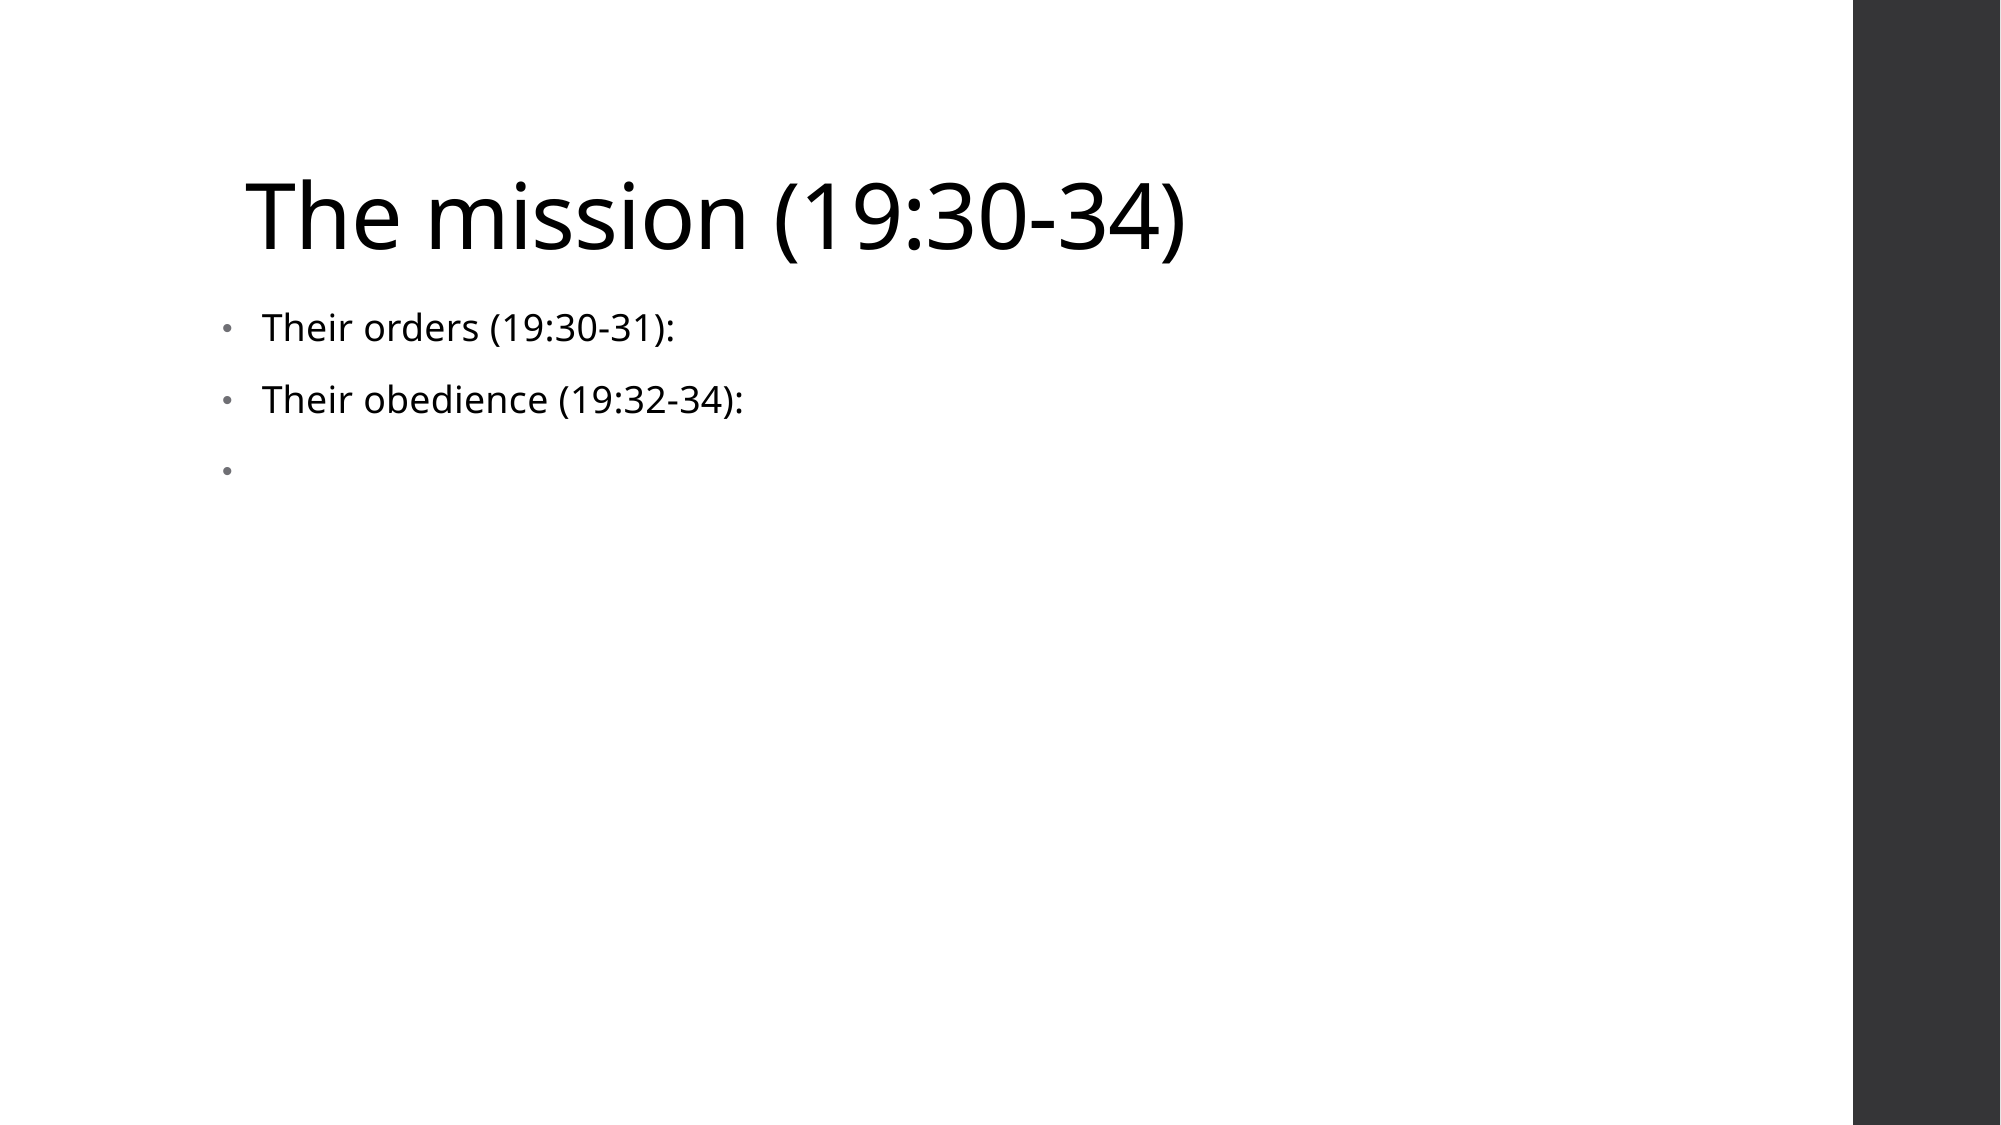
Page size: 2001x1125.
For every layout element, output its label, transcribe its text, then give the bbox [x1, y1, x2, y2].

list Their orders (19:30-31): Their obedience (19:32-34): [206, 299, 1617, 1014]
title The mission (19:30-34) [206, 60, 1797, 278]
